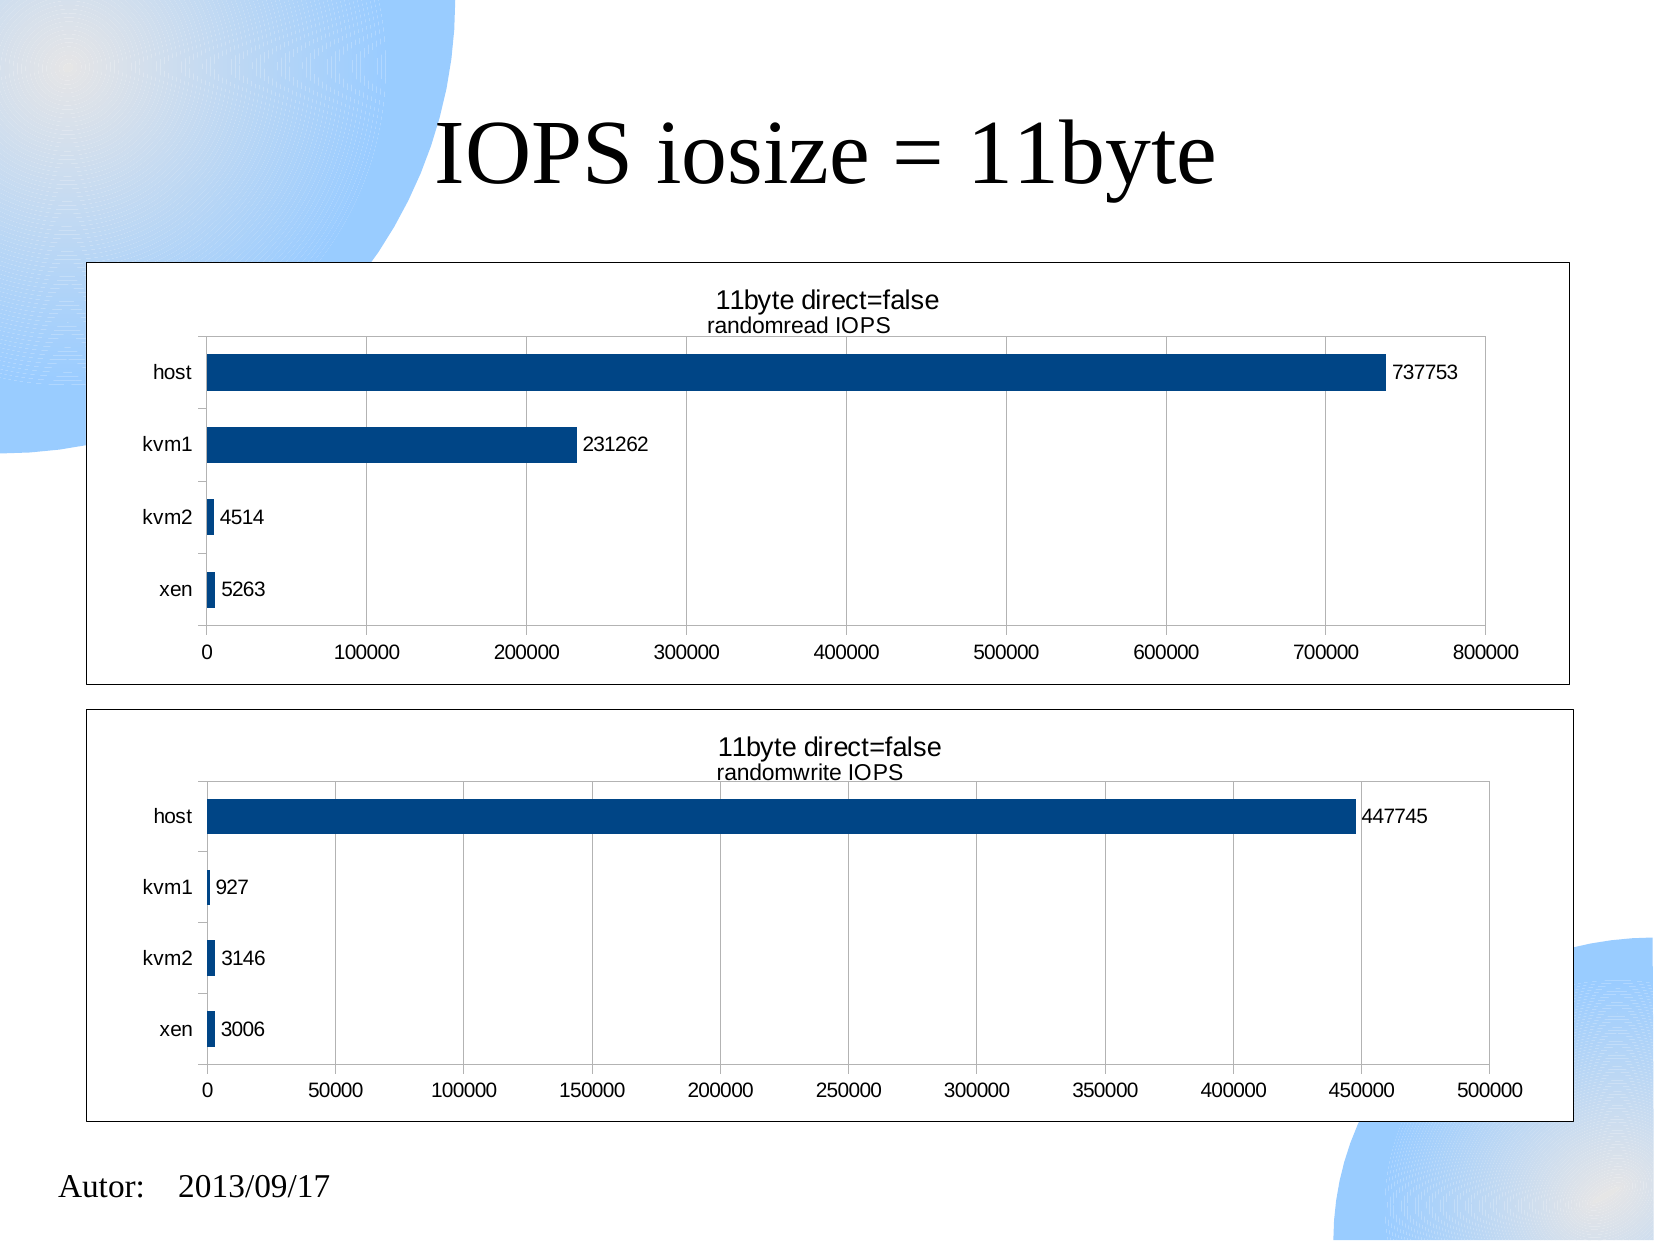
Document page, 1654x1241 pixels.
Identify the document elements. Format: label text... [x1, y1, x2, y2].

chart [85, 261, 1570, 686]
chart [85, 708, 1574, 1123]
title IOPS iosize = 11byte [82, 49, 1571, 257]
